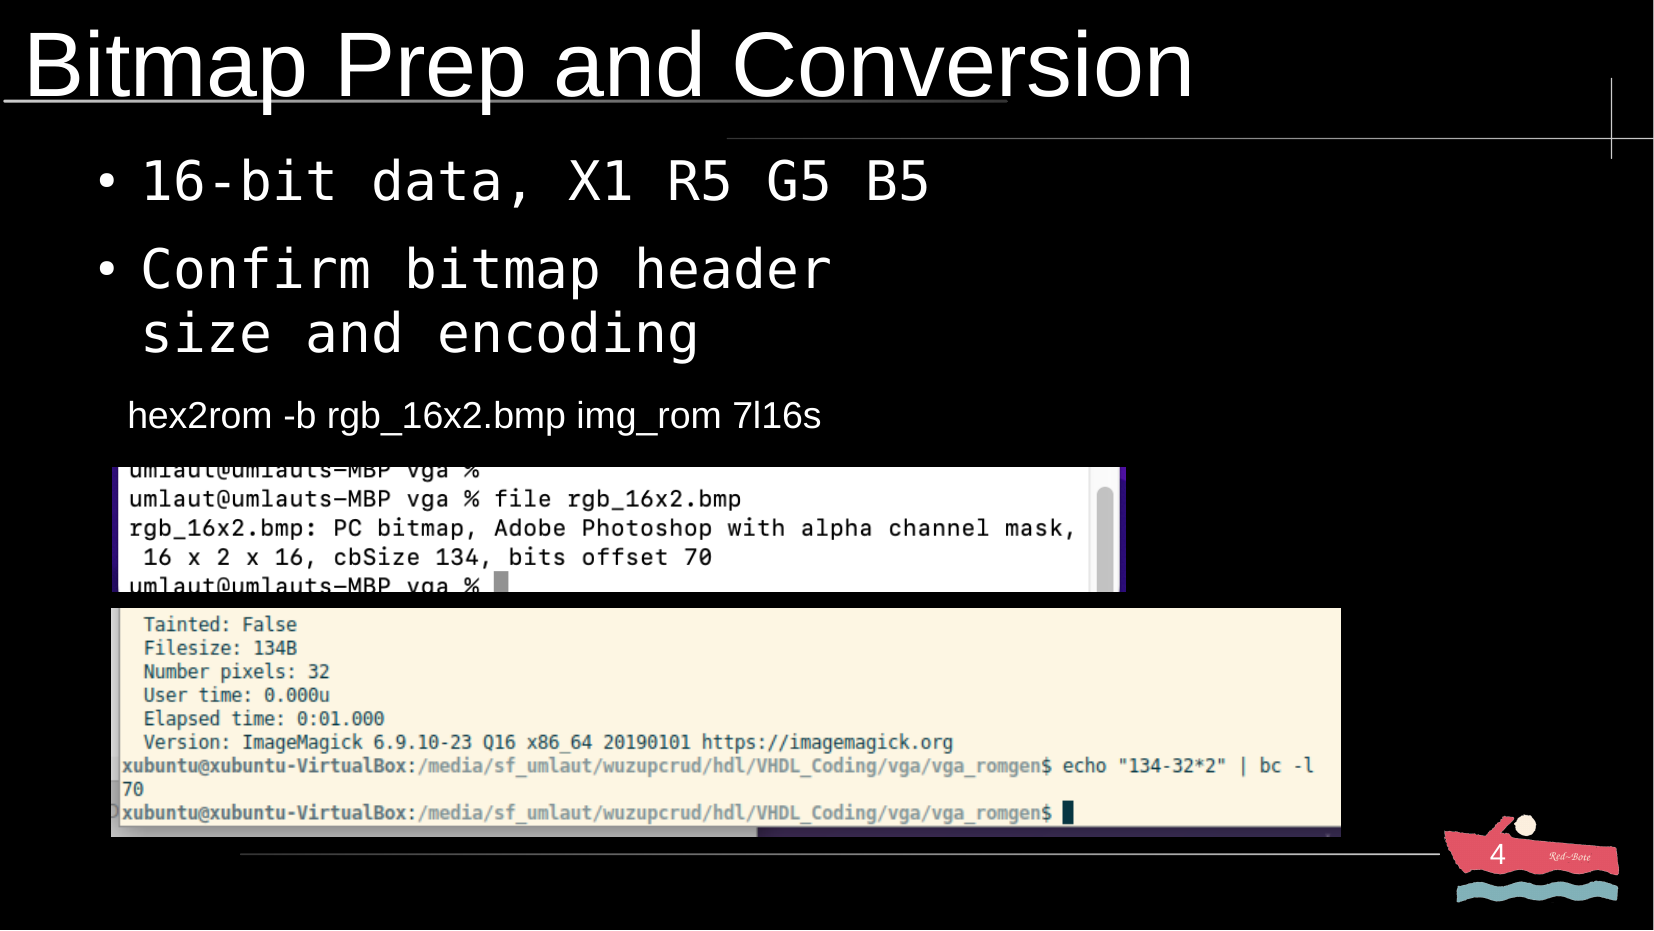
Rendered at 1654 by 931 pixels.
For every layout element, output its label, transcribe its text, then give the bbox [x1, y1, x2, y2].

picture [111, 608, 1341, 837]
picture [112, 467, 1126, 593]
list 16-bit data, X1 R5 G5 B5 Confirm bitmap header size and encoding [82, 150, 938, 376]
text_box hex2rom -b rgb_16x2.bmp img_rom 7l16s [112, 386, 837, 444]
title Bitmap Prep and Conversion [23, 11, 1589, 119]
picture [1440, 807, 1625, 908]
